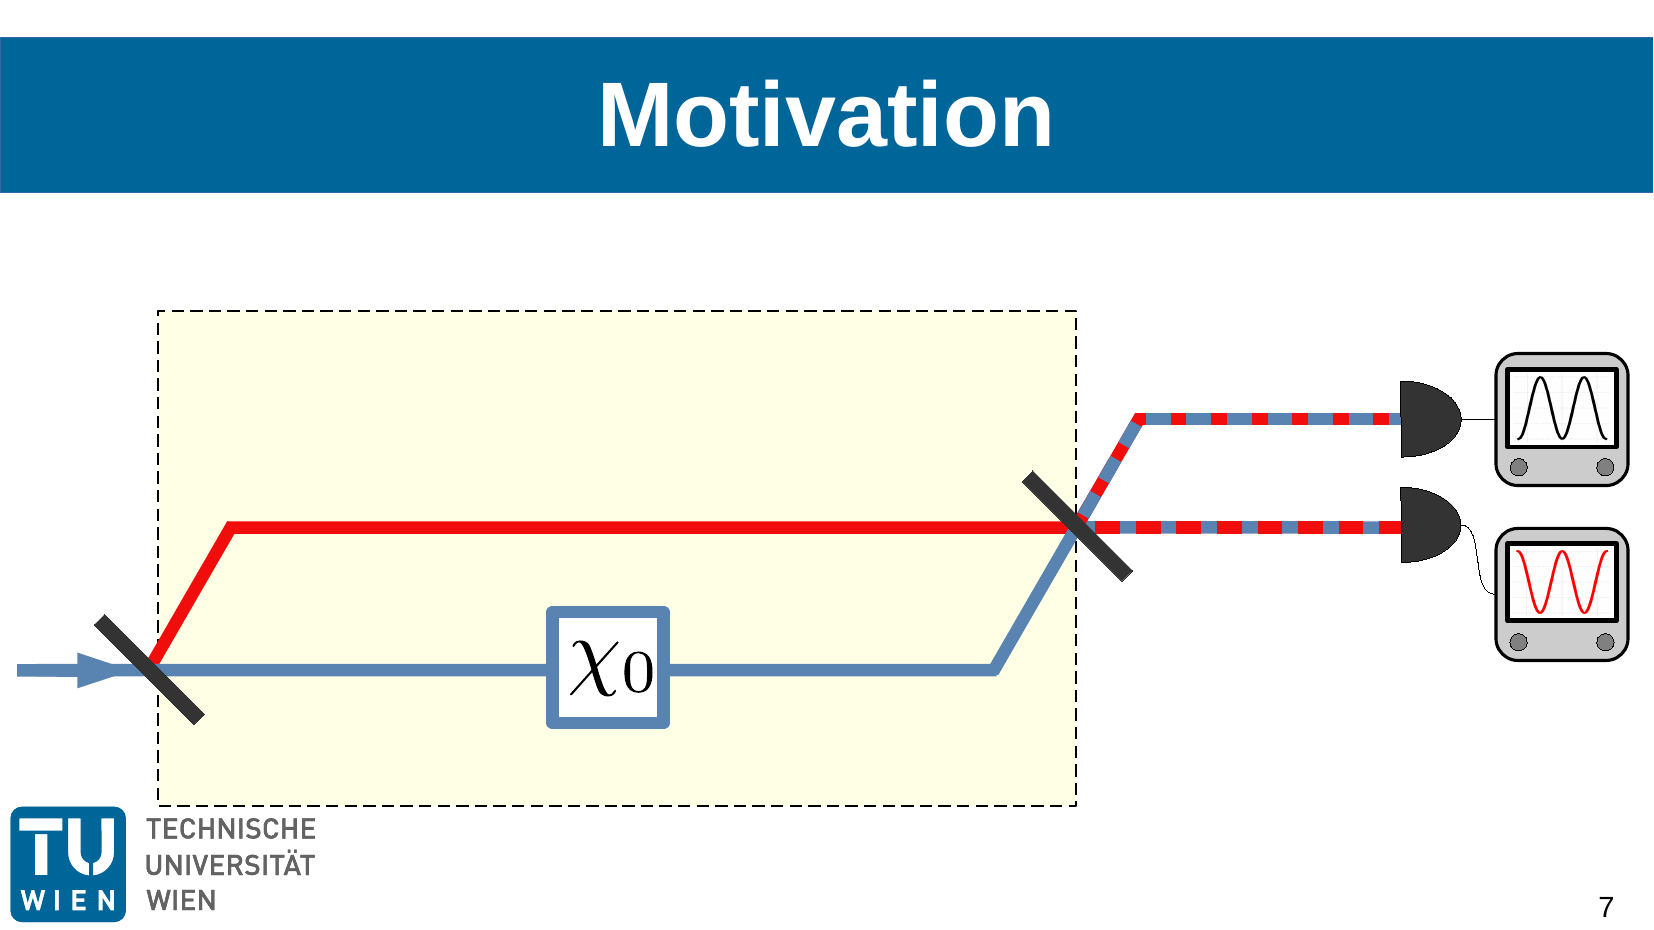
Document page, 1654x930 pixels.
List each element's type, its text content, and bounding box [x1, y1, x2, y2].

picture [1510, 371, 1614, 445]
picture [1509, 545, 1615, 619]
text_box [158, 310, 1133, 639]
title Motivation [0, 37, 1653, 193]
text_box [1495, 528, 1629, 661]
text_box [1400, 381, 1462, 458]
text_box [94, 534, 1077, 806]
text_box [1495, 353, 1629, 486]
picture [553, 625, 661, 712]
text_box [1400, 487, 1461, 563]
